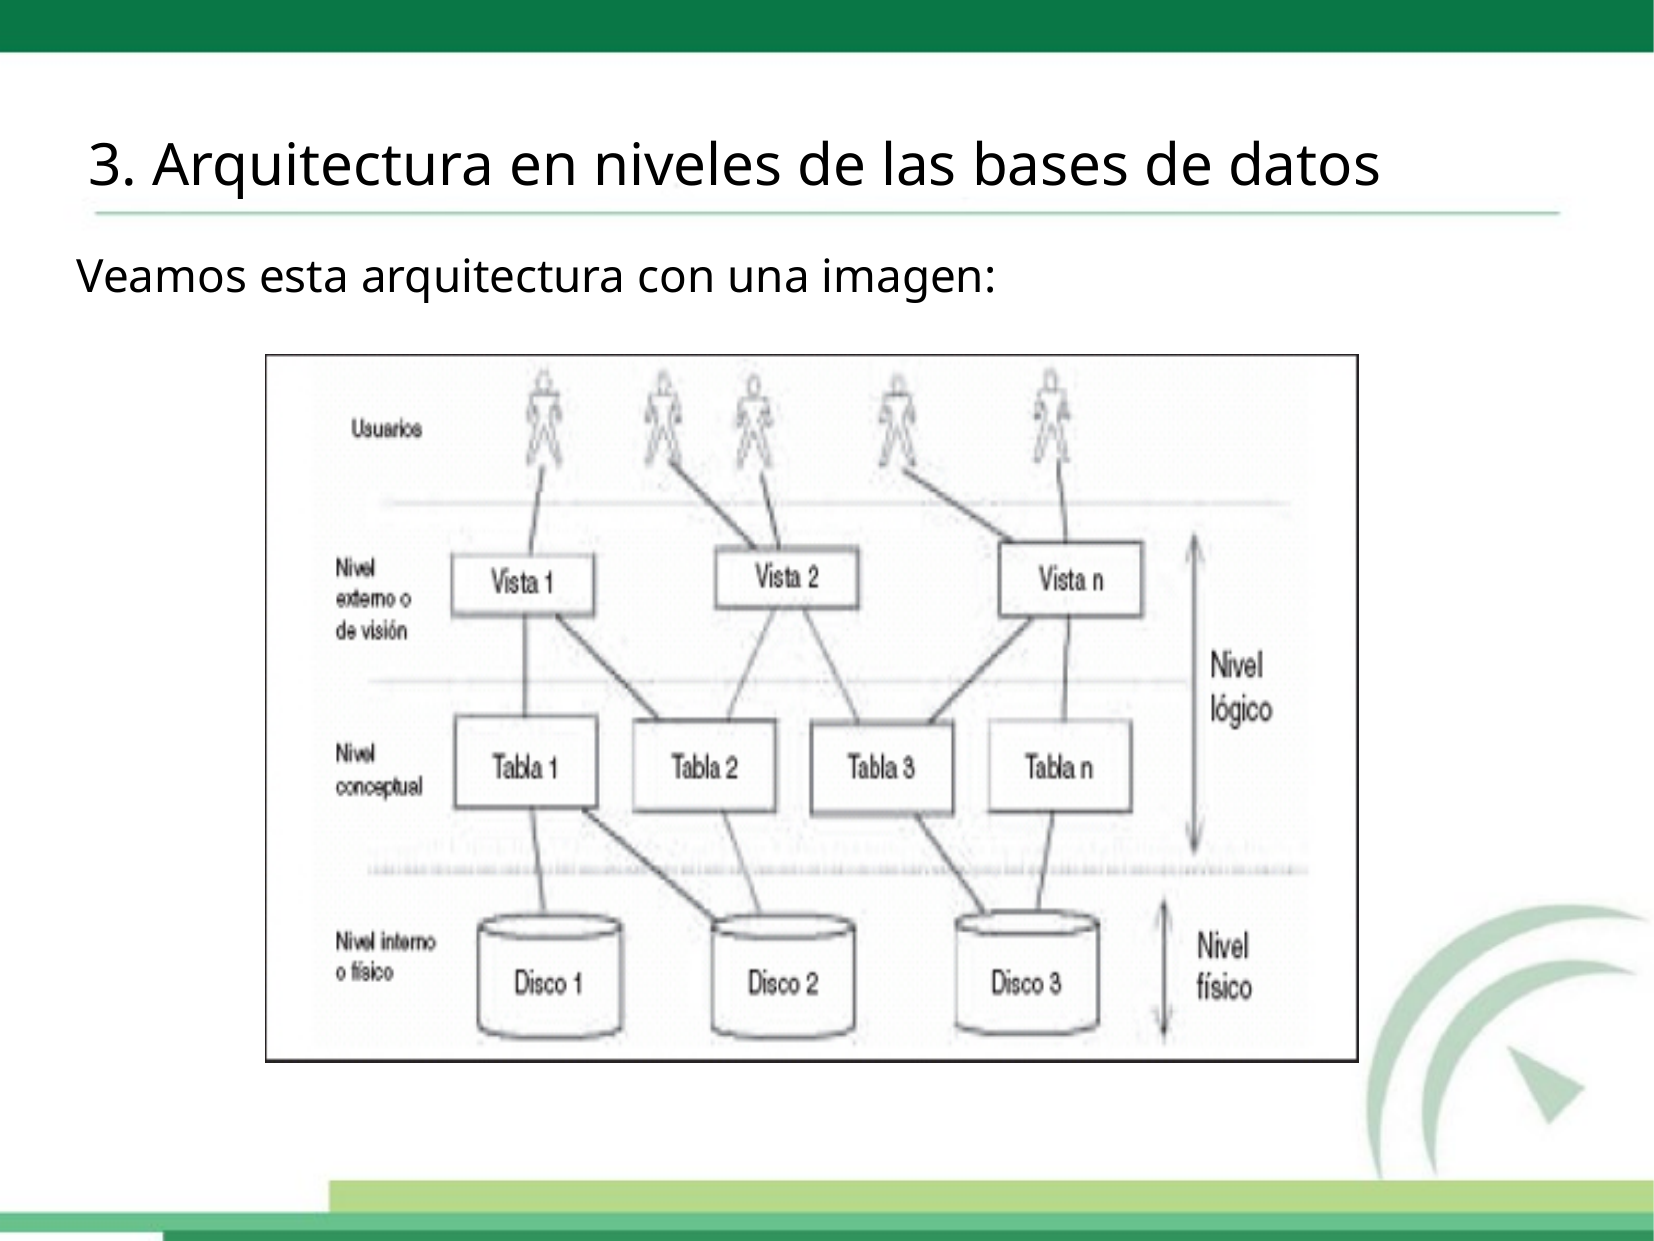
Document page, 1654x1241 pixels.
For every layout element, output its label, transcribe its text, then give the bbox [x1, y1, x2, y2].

list Veamos esta arquitectura con una imagen: [76, 246, 1595, 1051]
title 3. Arquitectura en niveles de las bases de datos [88, 58, 1577, 246]
picture [265, 354, 1359, 1063]
